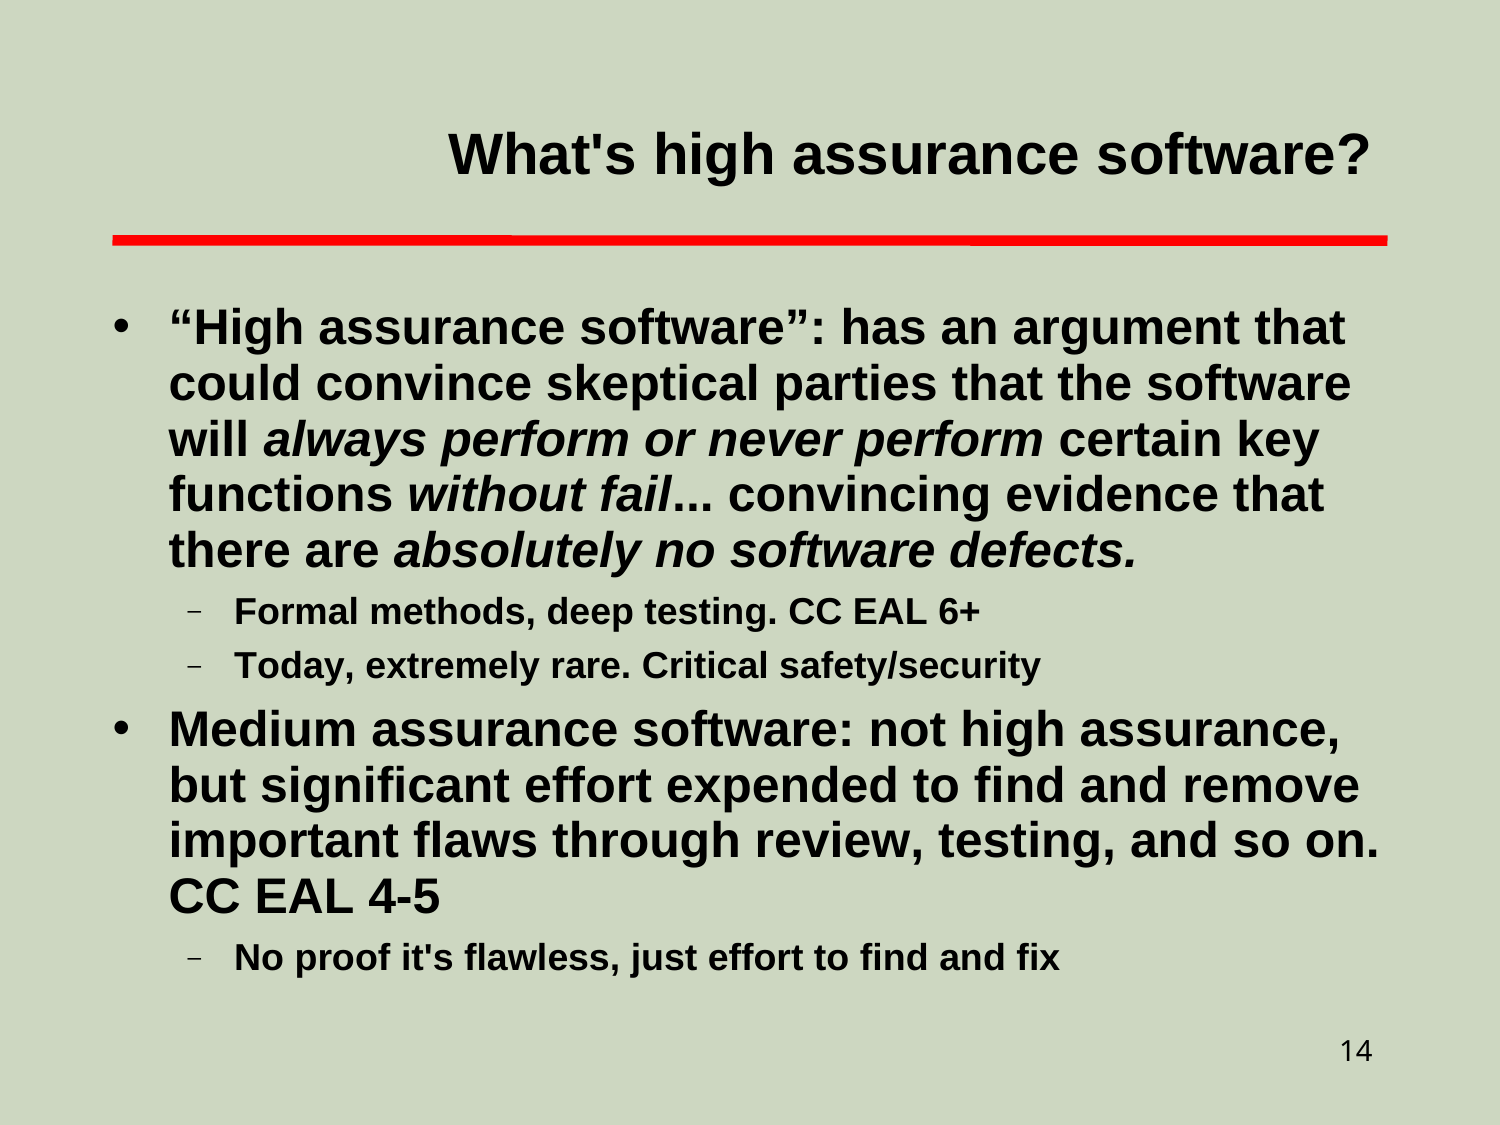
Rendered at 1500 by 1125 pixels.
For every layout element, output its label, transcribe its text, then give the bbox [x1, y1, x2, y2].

list “High assurance software”: has an argument that could convince skeptical parties that the software will always perform or never perform certain key functions without fail... convincing evidence that there are absolutely no software defects. Formal methods, deep testing. CC EAL 6+ Today, extremely rare. Critical safety/security Medium assurance software: not high assurance, but significant effort expended to find and remove important flaws through review, testing, and so on. CC EAL 4-5 No proof it's flawless, just effort to find and fix [112, 299, 1388, 1000]
title What's high assurance software? [337, 85, 1388, 224]
